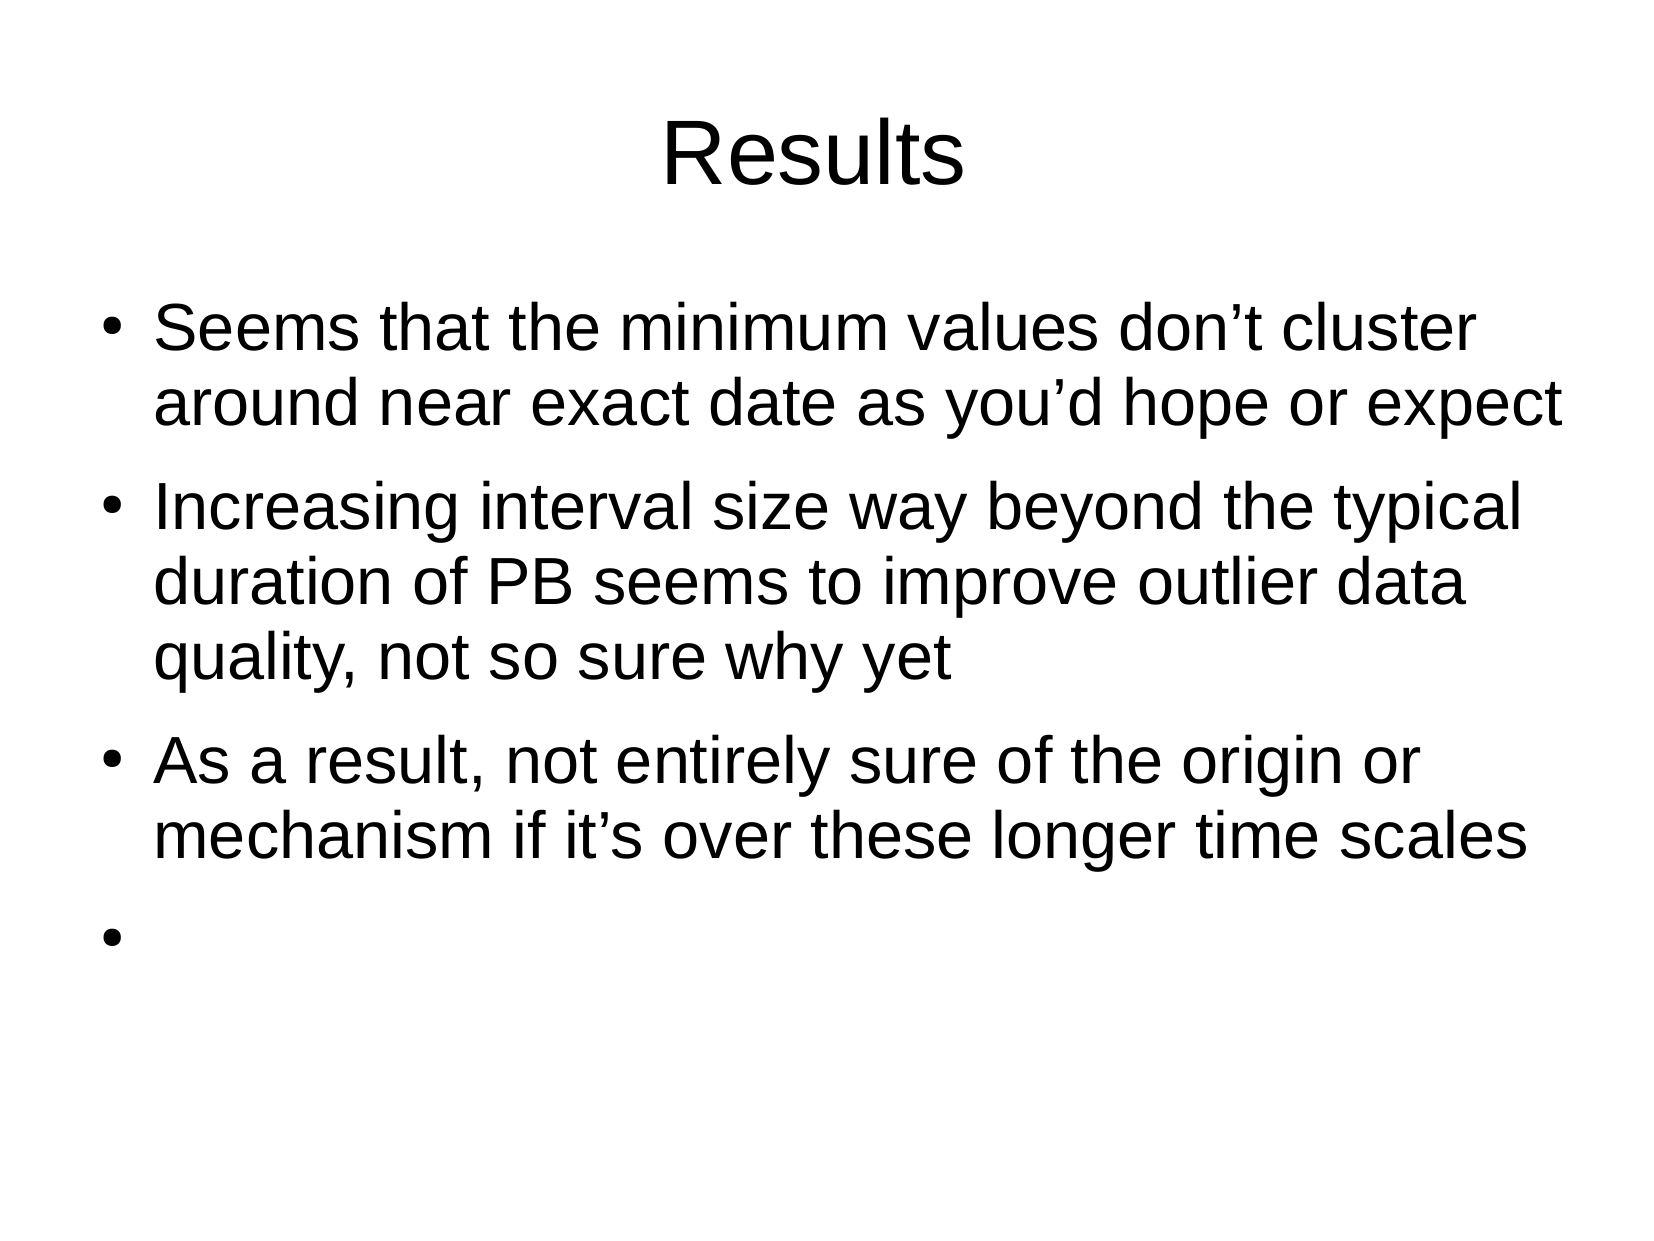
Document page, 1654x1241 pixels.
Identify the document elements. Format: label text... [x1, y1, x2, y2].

title Results [82, 49, 1571, 257]
list Seems that the minimum values don’t cluster around near exact date as you’d hope or expect Increasing interval size way beyond the typical duration of PB seems to improve outlier data quality, not so sure why yet As a result, not entirely sure of the origin or mechanism if it’s over these longer time scales [82, 290, 1571, 1010]
